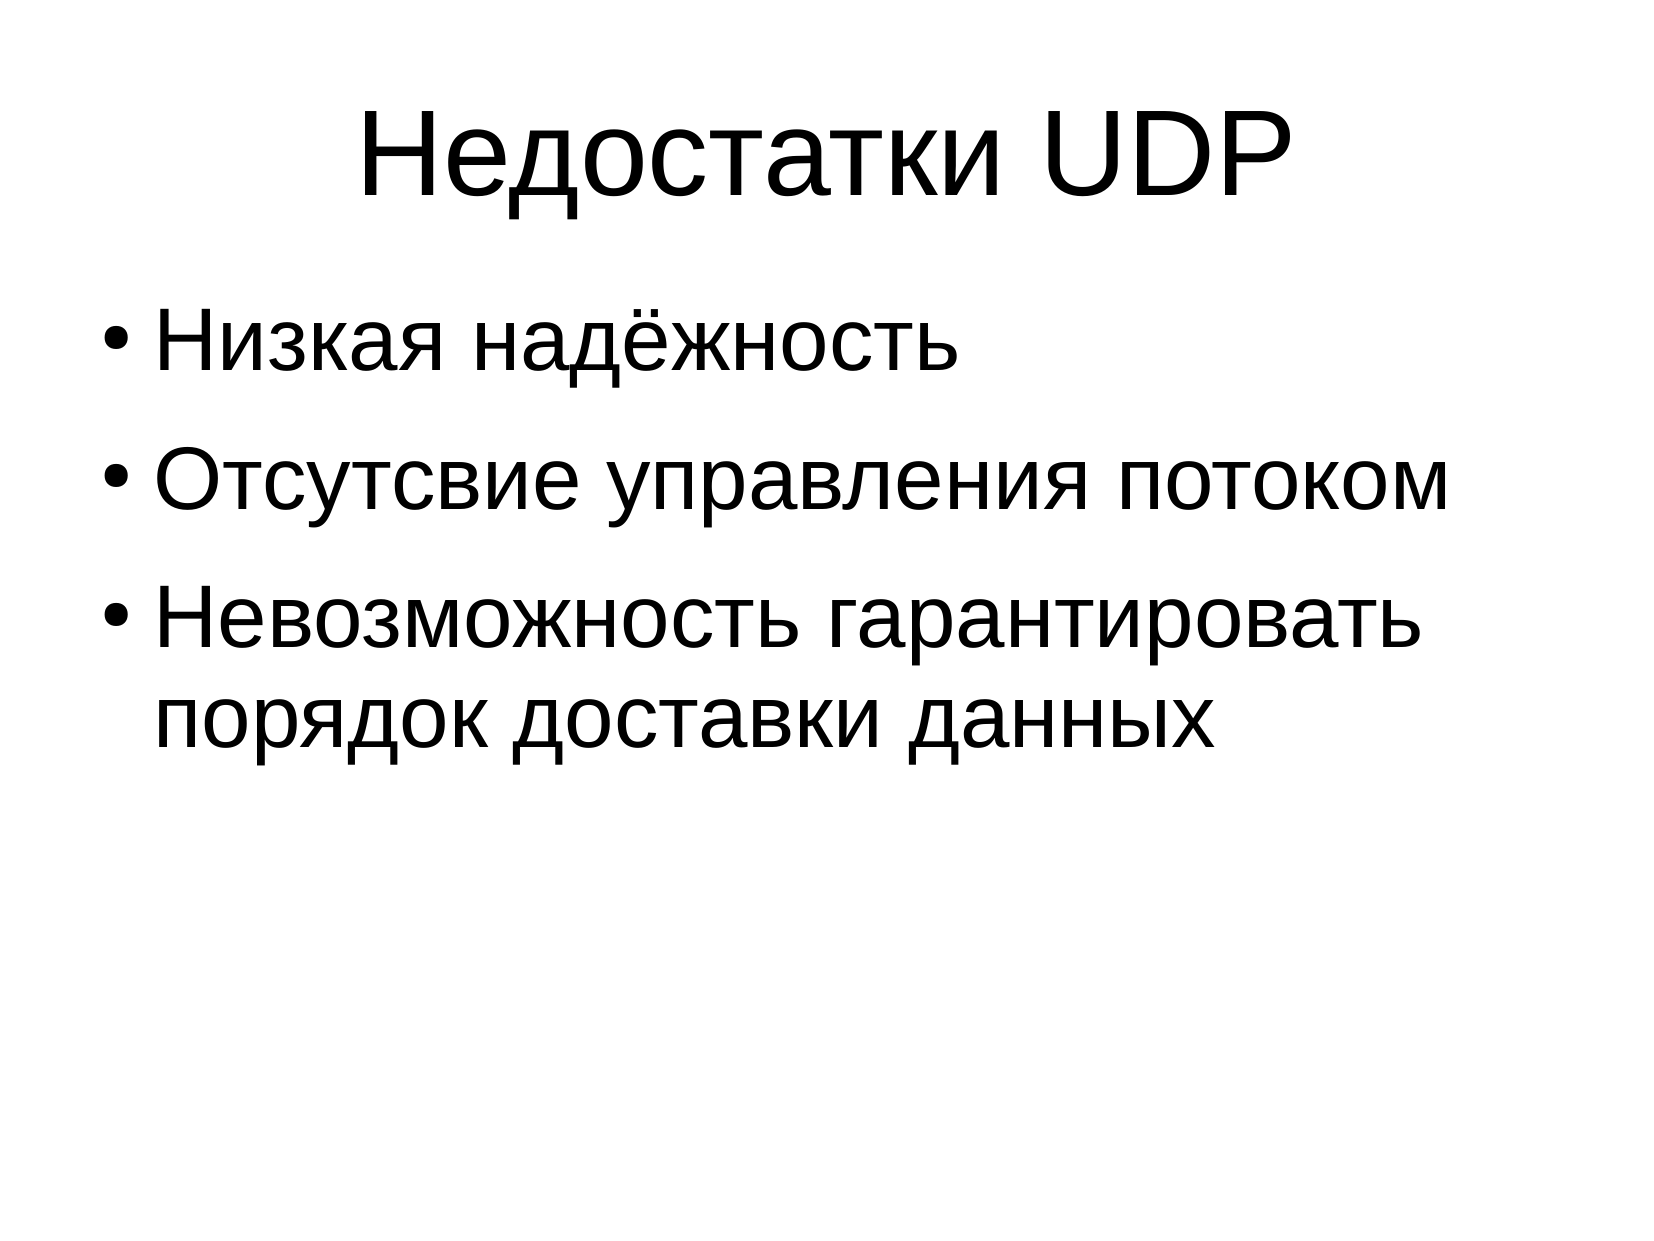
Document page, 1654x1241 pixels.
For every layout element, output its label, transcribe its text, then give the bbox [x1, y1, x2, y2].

list Низкая надёжность Отсутсвие управления потоком Невозможность гарантировать порядок доставки данных [82, 290, 1571, 1010]
title Недостатки UDP [82, 49, 1571, 257]
